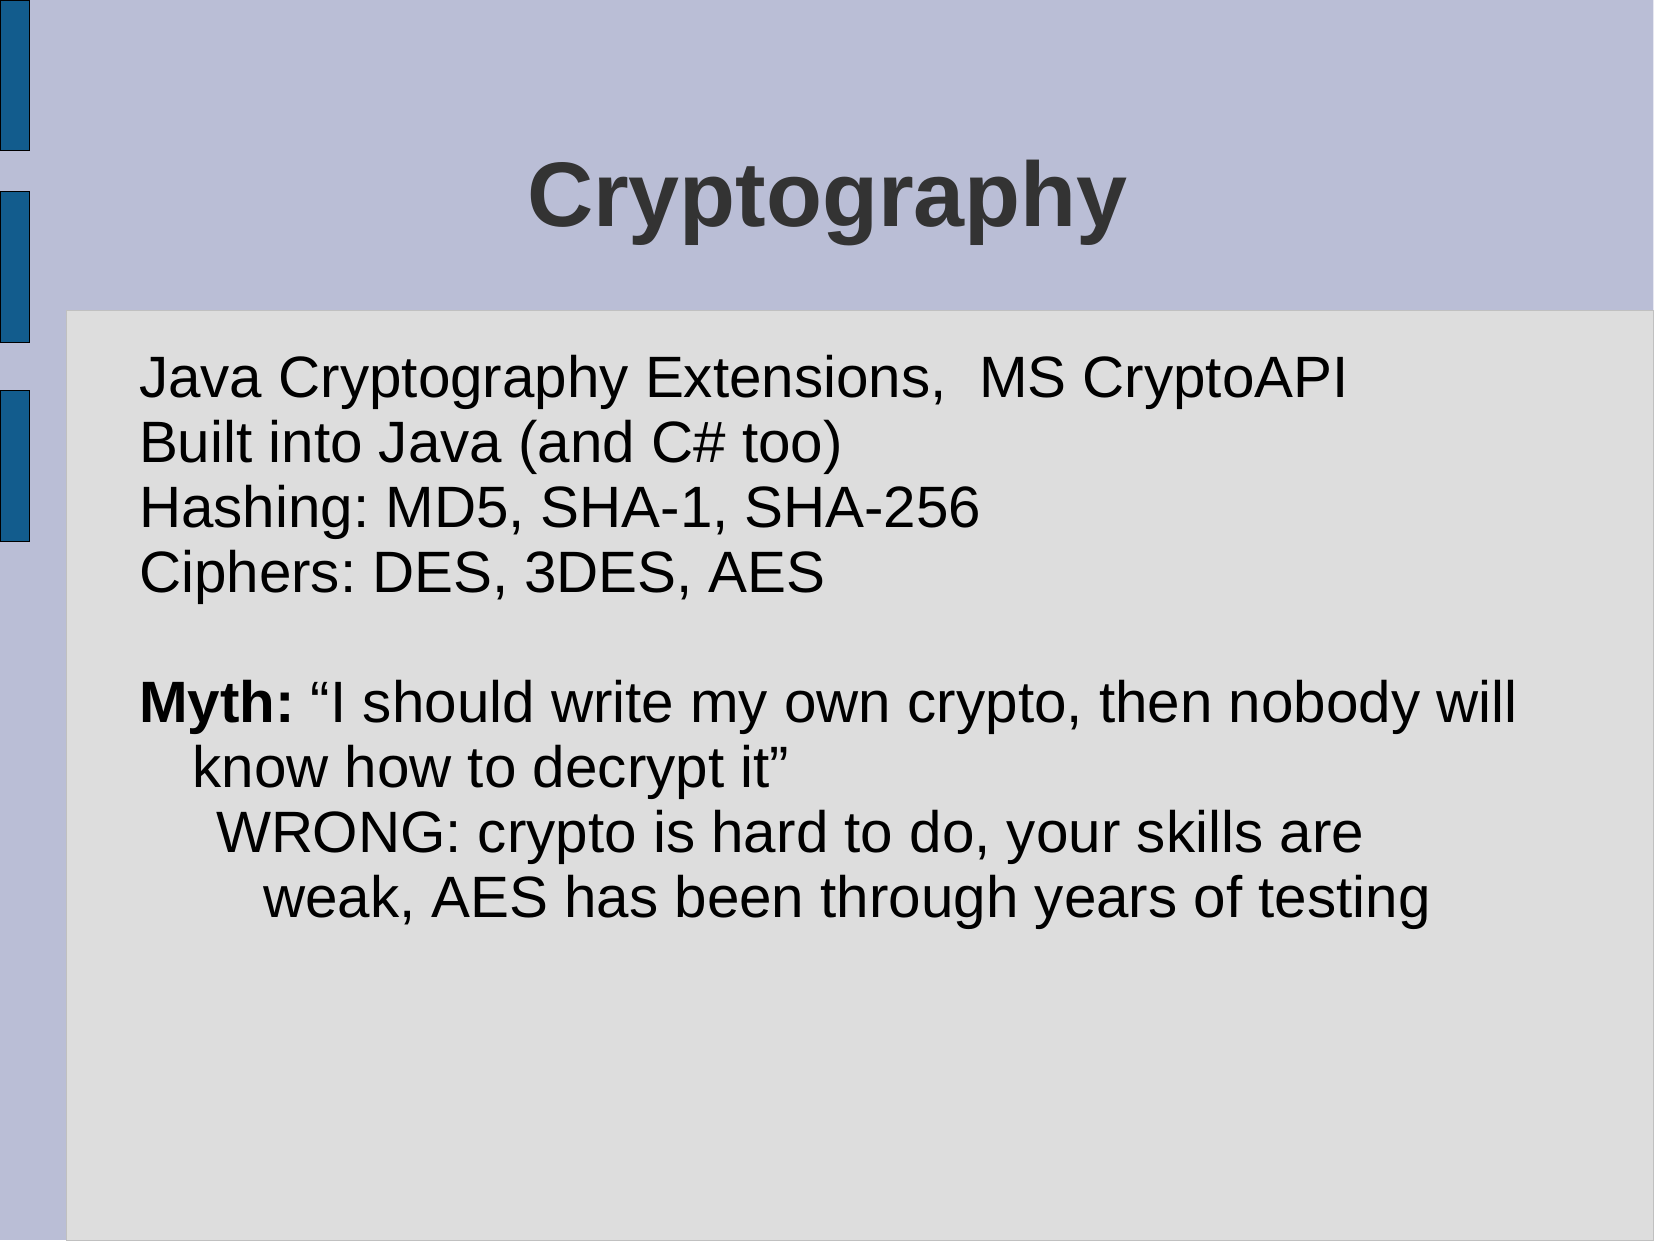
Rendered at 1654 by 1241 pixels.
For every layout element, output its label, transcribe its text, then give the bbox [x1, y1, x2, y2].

list Java Cryptography Extensions, MS CryptoAPI Built into Java (and C# too) Hashing: MD5, SHA-1, SHA-256 Ciphers: DES, 3DES, AES Myth: “I should write my own crypto, then nobody will know how to decrypt it” WRONG: crypto is hard to do, your skills are weak, AES has been through years of testing [121, 344, 1534, 1127]
title Cryptography [121, 91, 1534, 299]
